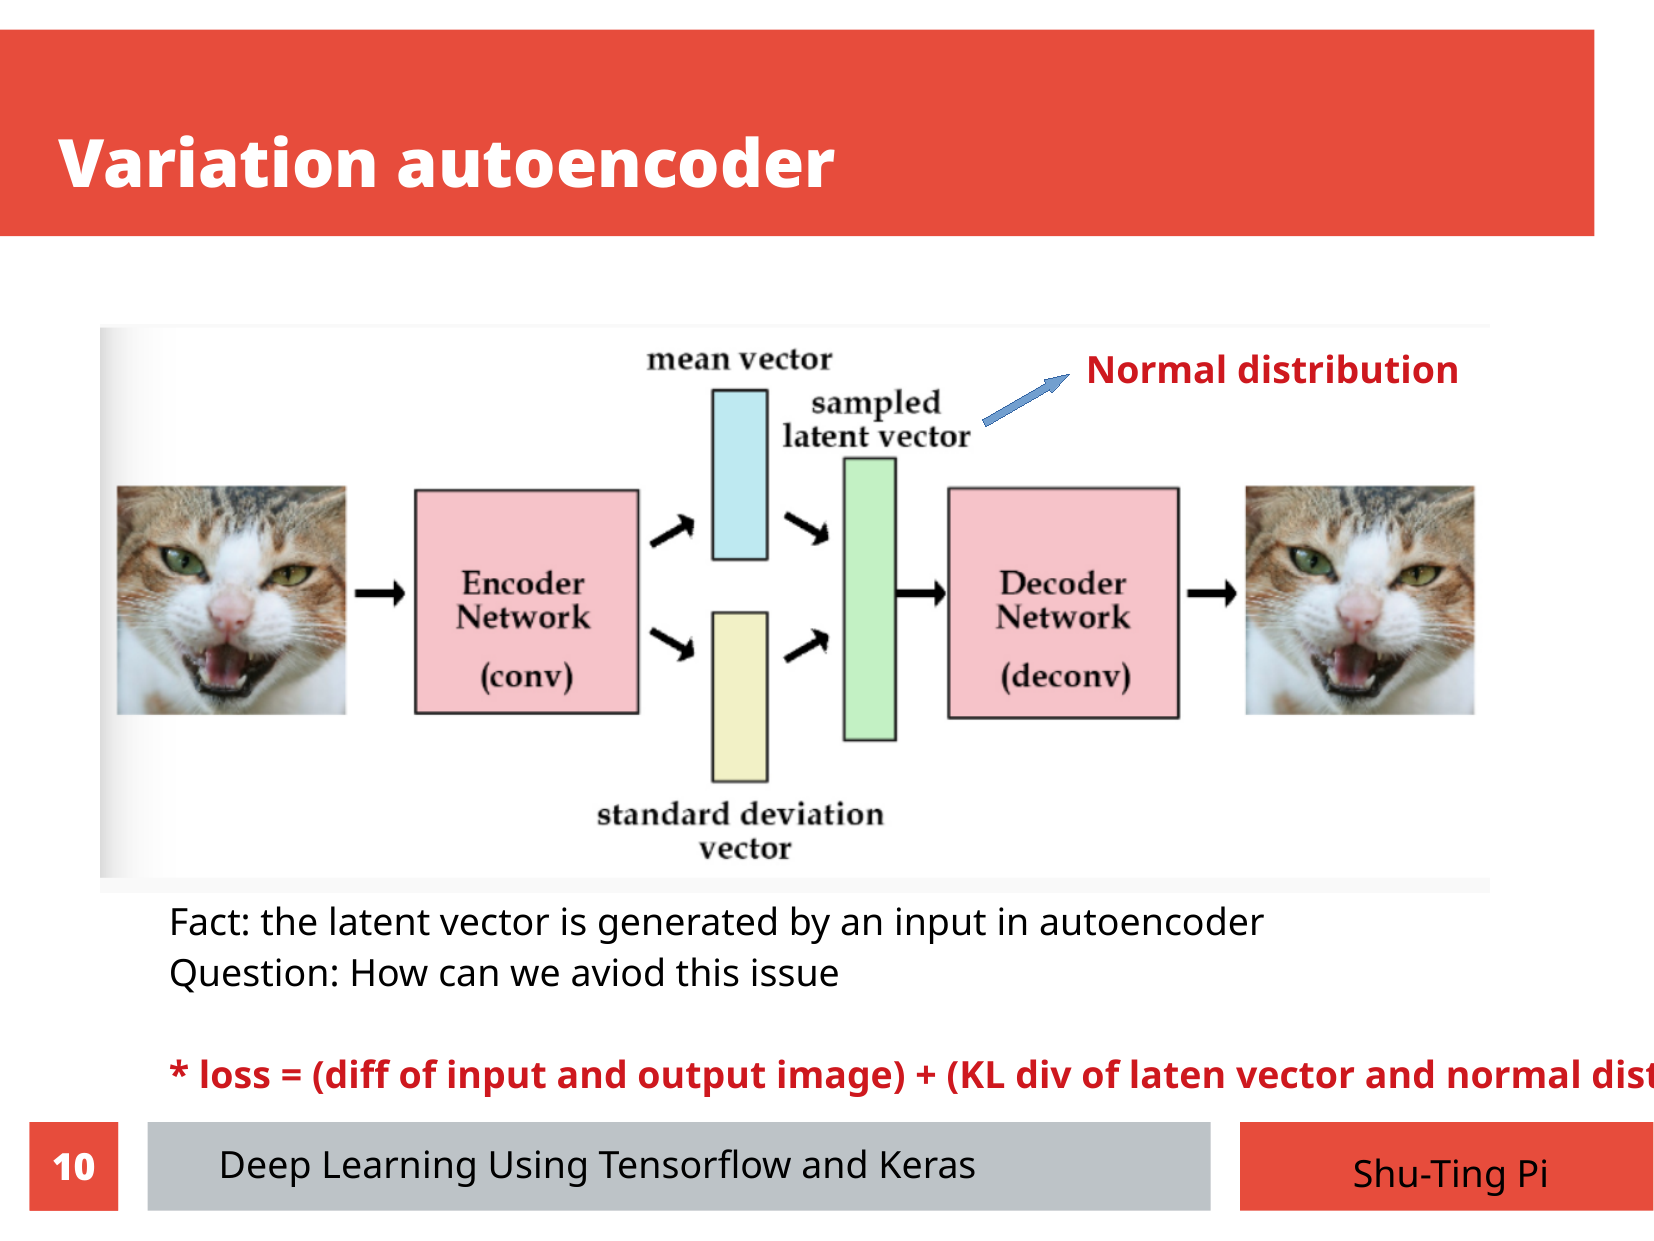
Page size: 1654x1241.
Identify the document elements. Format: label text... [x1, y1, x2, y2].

text_box Deep Learning Using Tensorflow and Keras [204, 1130, 1212, 1217]
text_box [982, 374, 1070, 427]
title Variation autoencoder [59, 59, 1595, 207]
text_box Shu-Ting Pi [1338, 1140, 1573, 1203]
text_box Fact: the latent vector is generated by an input in autoencoder Question: How can we aviod this issue * loss = (diff of input and output image) + (KL div of laten vector and normal dist) [154, 887, 1502, 1092]
picture [100, 324, 1490, 893]
text_box Normal distribution [1071, 336, 1429, 399]
